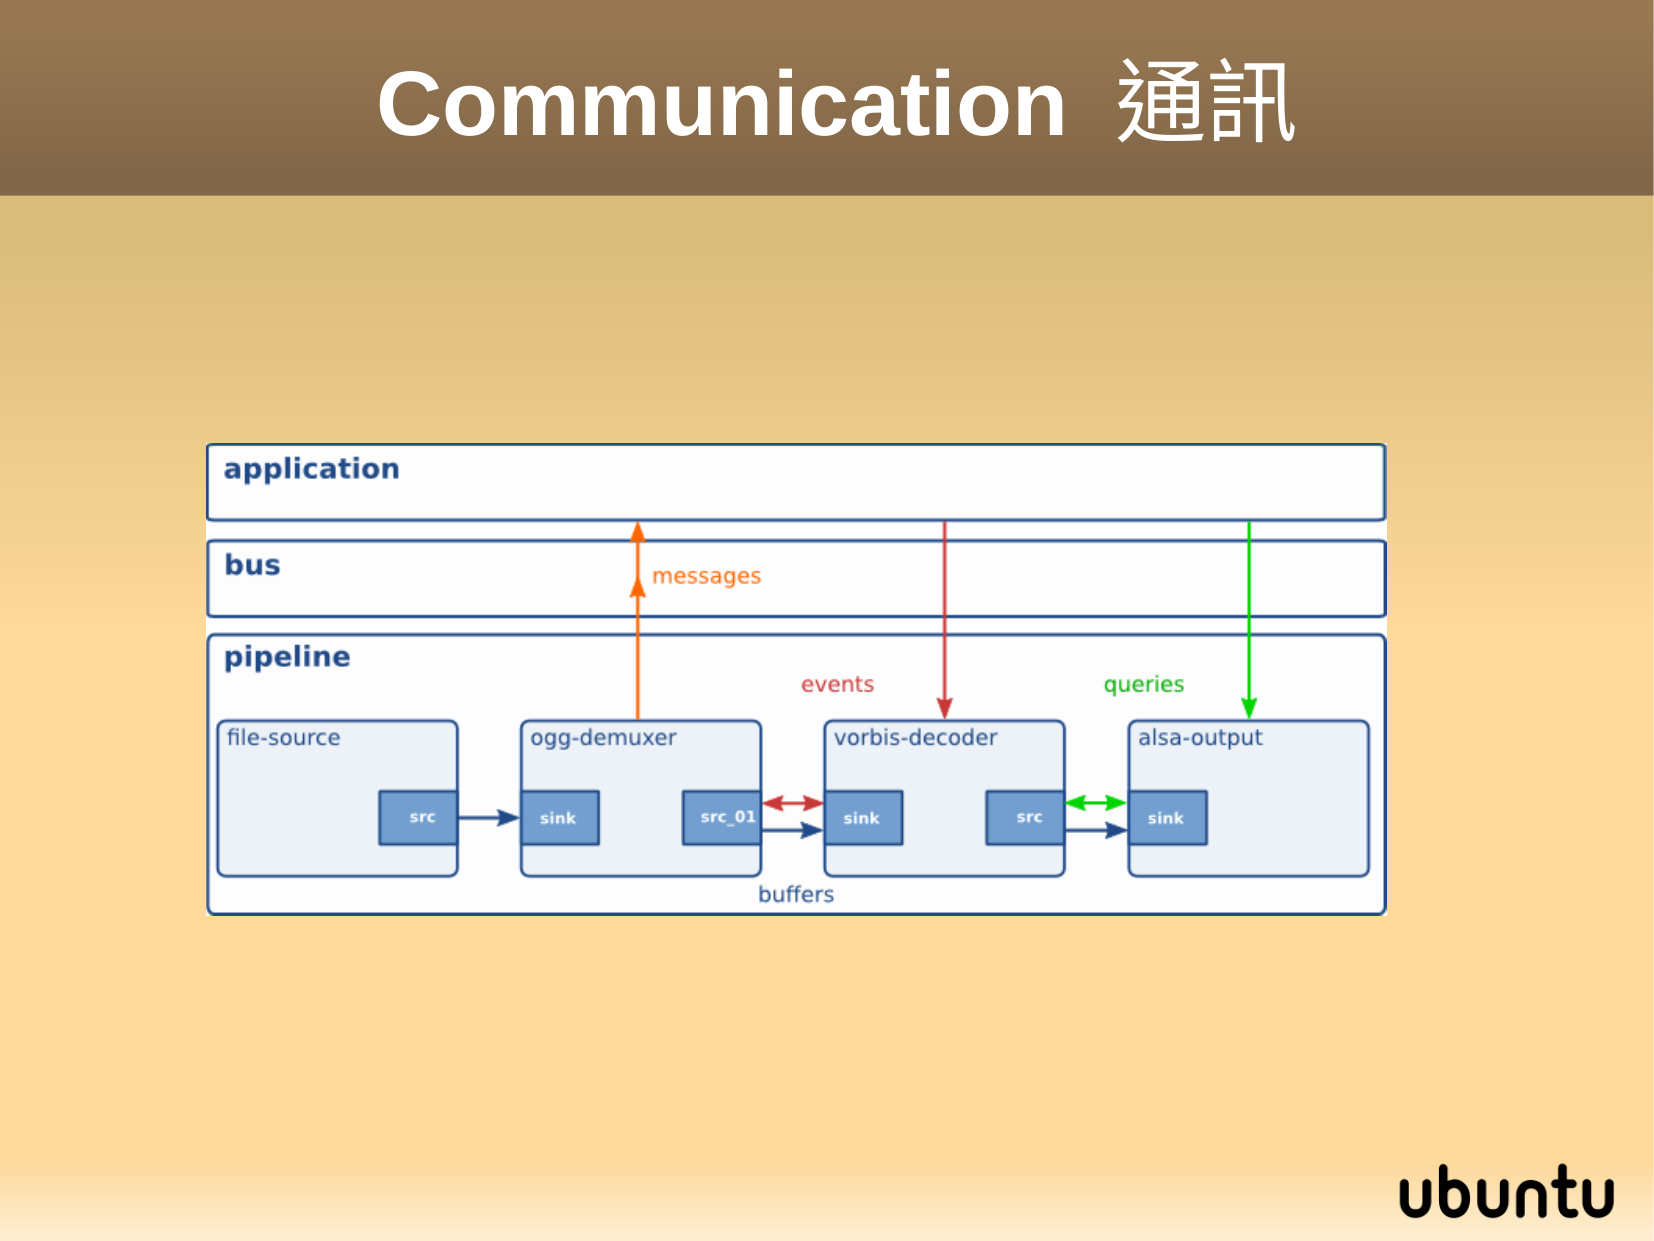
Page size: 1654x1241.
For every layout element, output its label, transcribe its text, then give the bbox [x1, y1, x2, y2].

picture [0, 0, 1654, 1241]
title Communication 通訊 [76, 7, 1565, 200]
